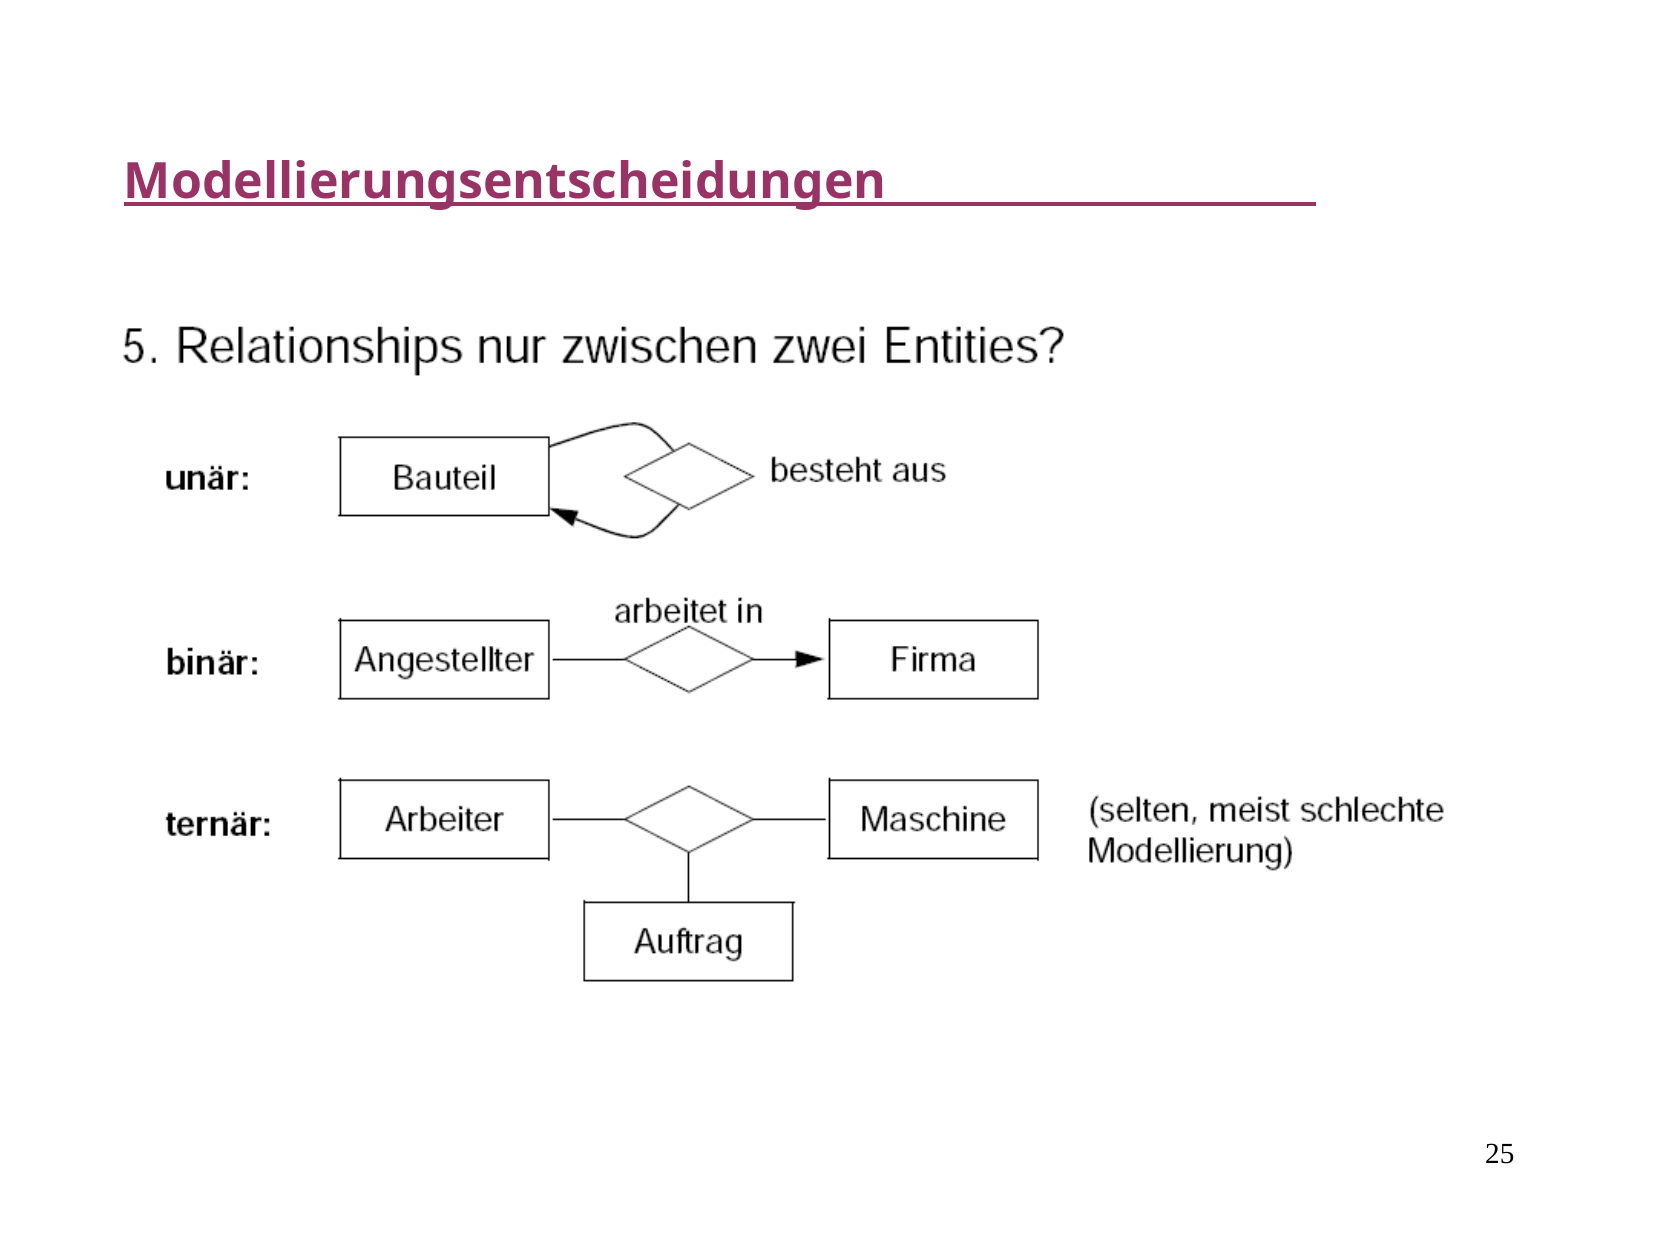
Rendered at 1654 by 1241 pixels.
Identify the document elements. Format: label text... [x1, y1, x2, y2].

picture [113, 313, 1476, 1025]
title Modellierungsentscheidungen [124, 110, 1530, 249]
